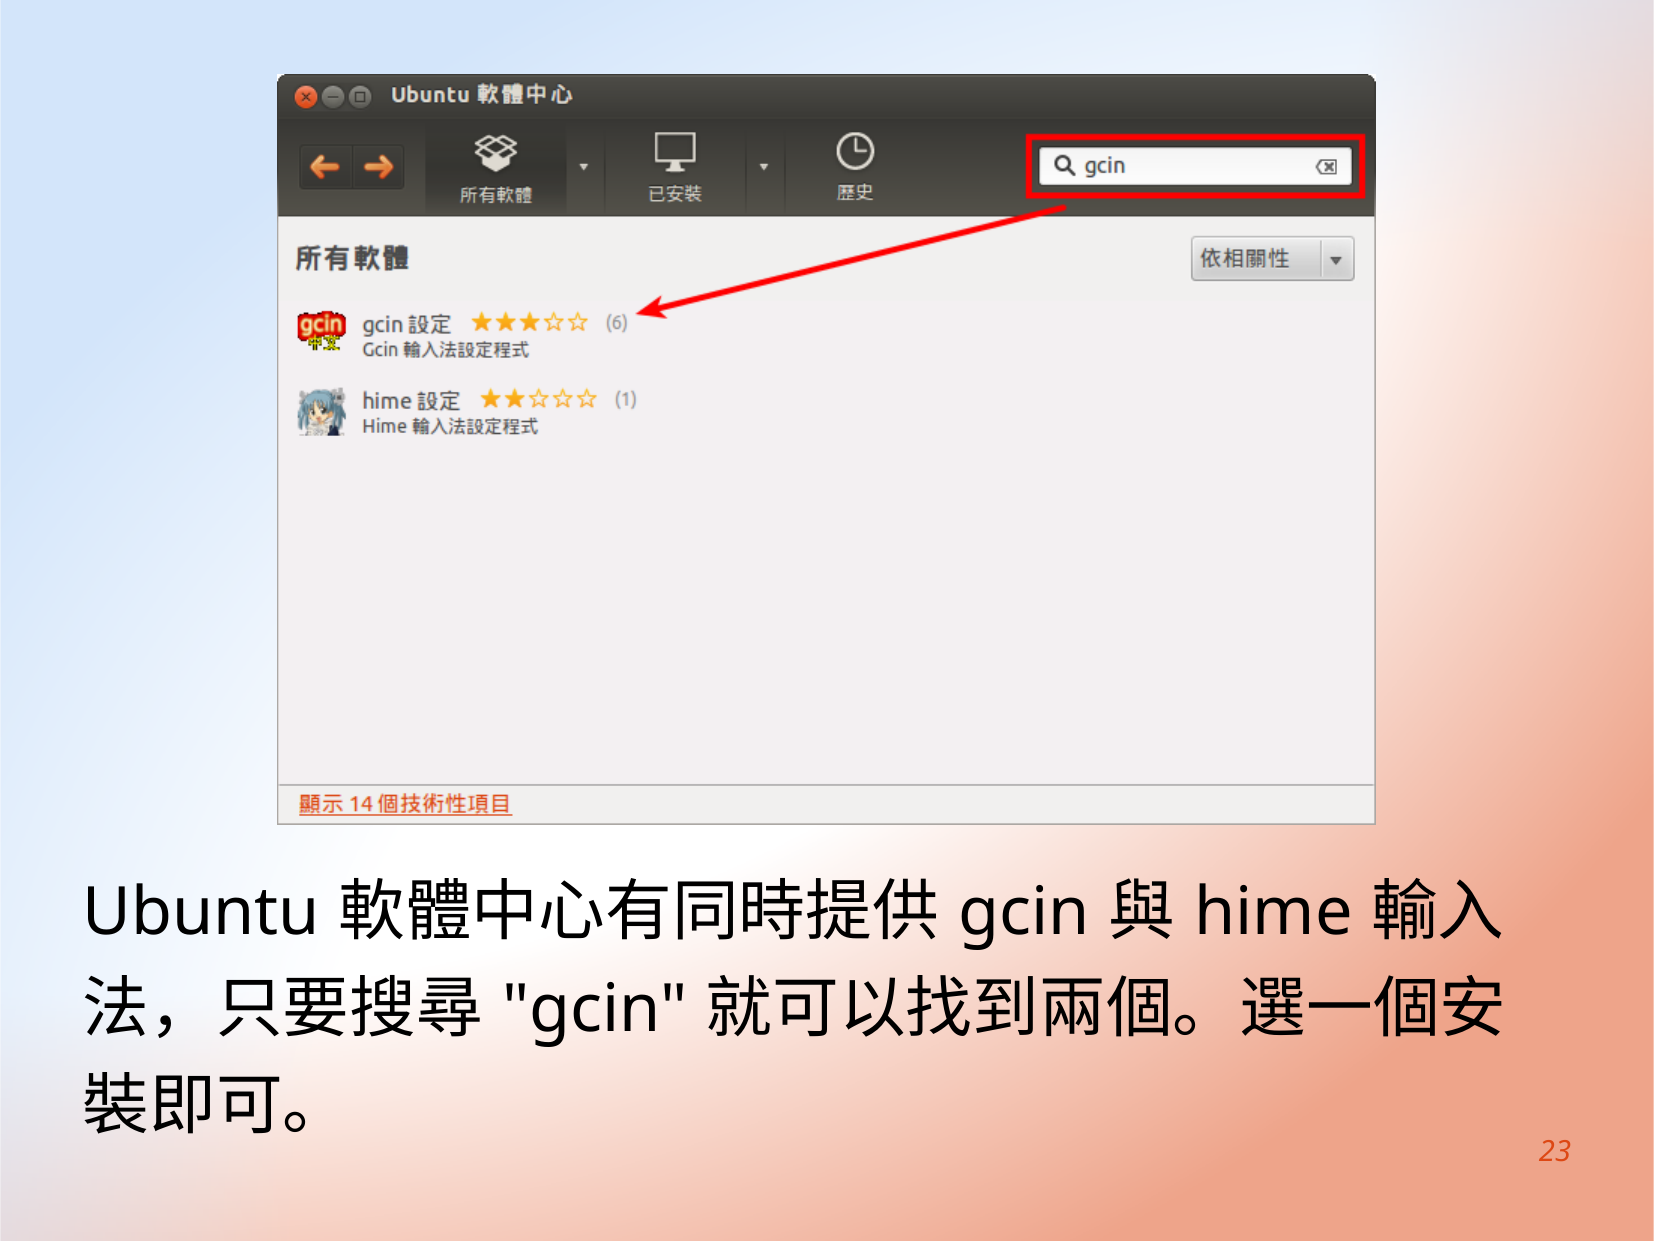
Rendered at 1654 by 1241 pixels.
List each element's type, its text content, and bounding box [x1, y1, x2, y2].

picture [0, 0, 1654, 1241]
list Ubuntu軟體中心有同時提供gcin與hime輸入法，只要搜尋"gcin"就可以找到兩個。選一個安裝即可。 [82, 857, 1571, 1201]
